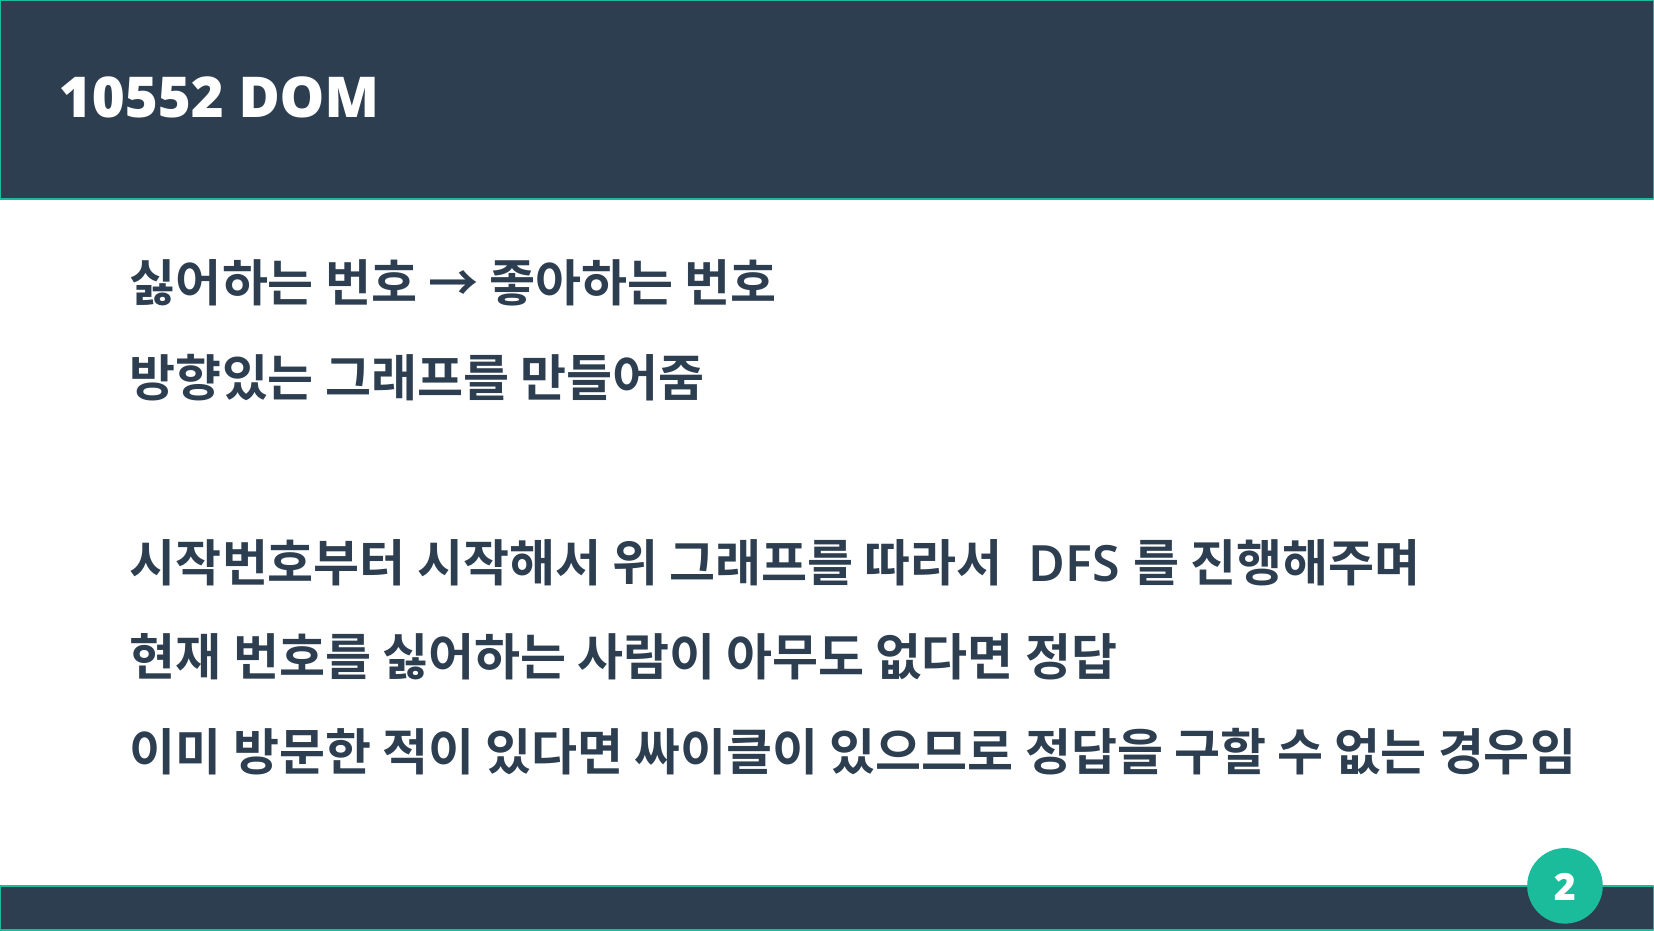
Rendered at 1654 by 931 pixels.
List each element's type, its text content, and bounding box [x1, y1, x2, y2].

list 싫어하는 번호 → 좋아하는 번호 방향있는 그래프를 만들어줌 시작번호부터 시작해서 위 그래프를 따라서 DFS를 진행해주며 현재 번호를 싫어하는 사람이 아무도 없다면 정답 이미 방문한 적이 있다면 싸이클이 있으므로 정답을 구할 수 없는 경우임 [59, 243, 1595, 864]
title 10552 DOM [59, 37, 1595, 156]
